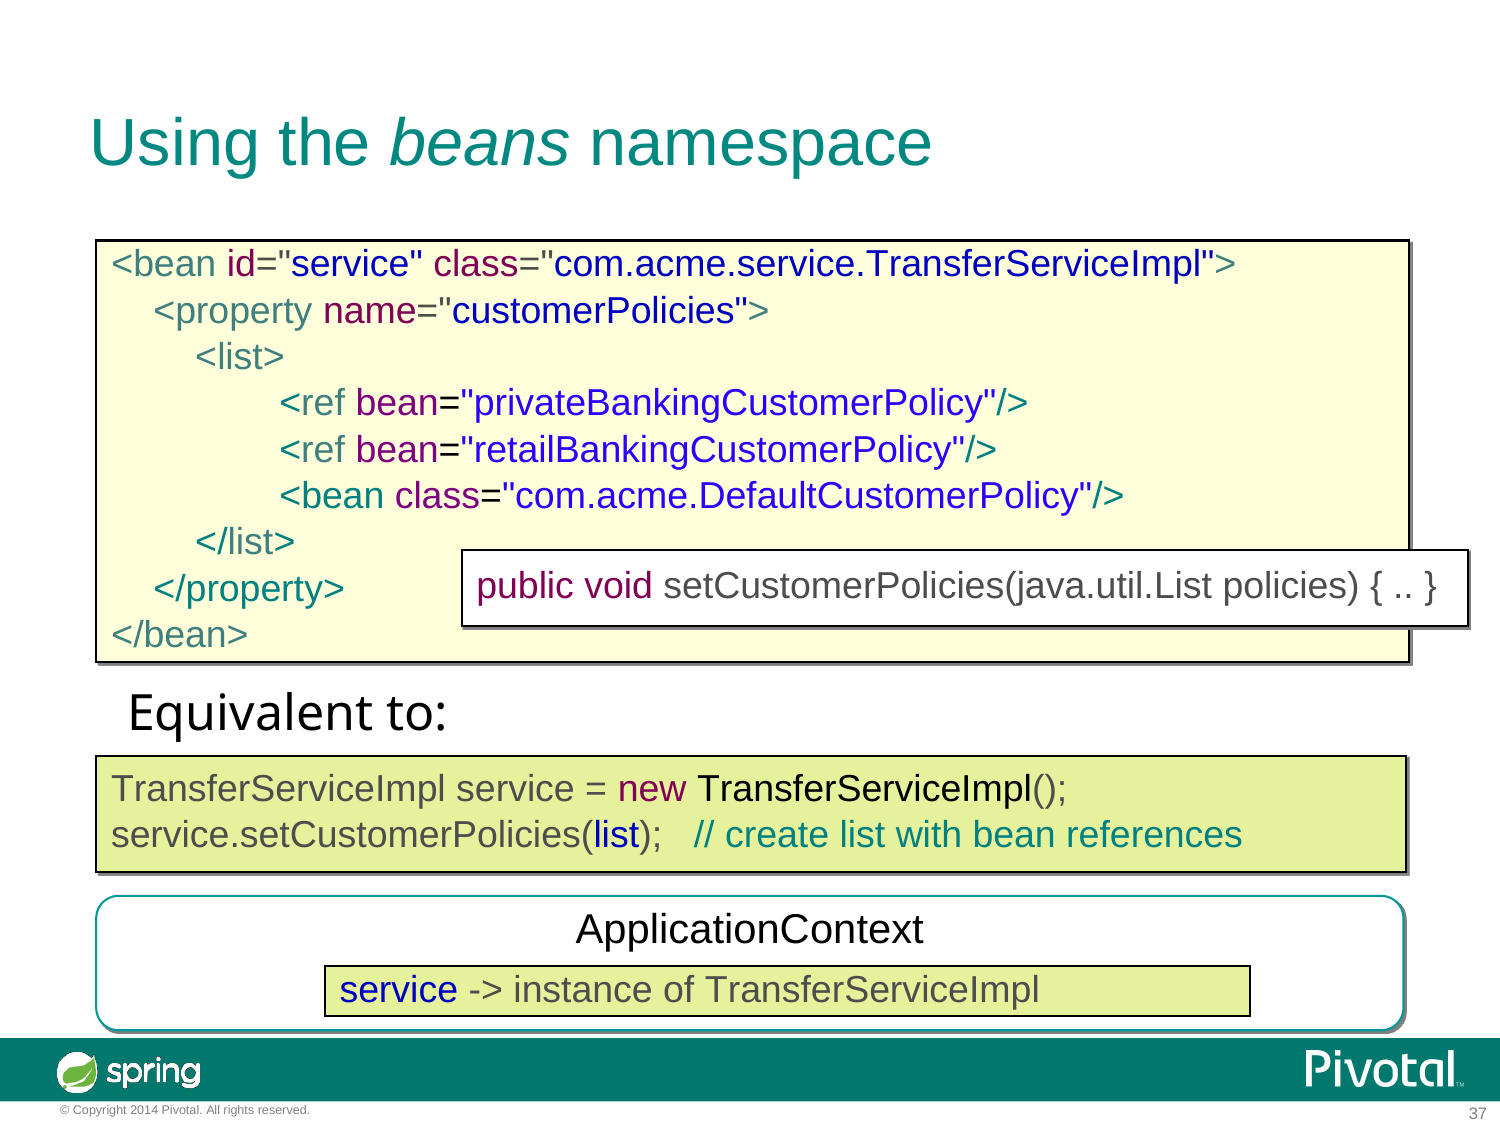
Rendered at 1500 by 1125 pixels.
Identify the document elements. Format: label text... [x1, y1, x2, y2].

picture [32, 1041, 210, 1103]
text_box Equivalent to: [112, 672, 1004, 749]
picture [1306, 1050, 1464, 1087]
text_box ApplicationContext [96, 895, 1404, 1031]
list <bean id="service" class="com.acme.service.TransferServiceImpl"> <property name="customerPolicies"> <list> <ref bean="privateBankingCustomerPolicy"/> <ref bean="retailBankingCustomerPolicy"/> <bean class="com.acme.DefaultCustomerPolicy"/> </list> </property> </bean> [96, 240, 1409, 663]
text_box TransferServiceImpl service = new TransferServiceImpl(); service.setCustomerPolicies(list); // create list with bean references [96, 755, 1407, 873]
text_box public void setCustomerPolicies(java.util.List policies) { .. } [461, 549, 1468, 627]
title Using the beans namespace [75, 45, 1426, 233]
text_box service -> instance of TransferServiceImpl [324, 965, 1250, 1016]
